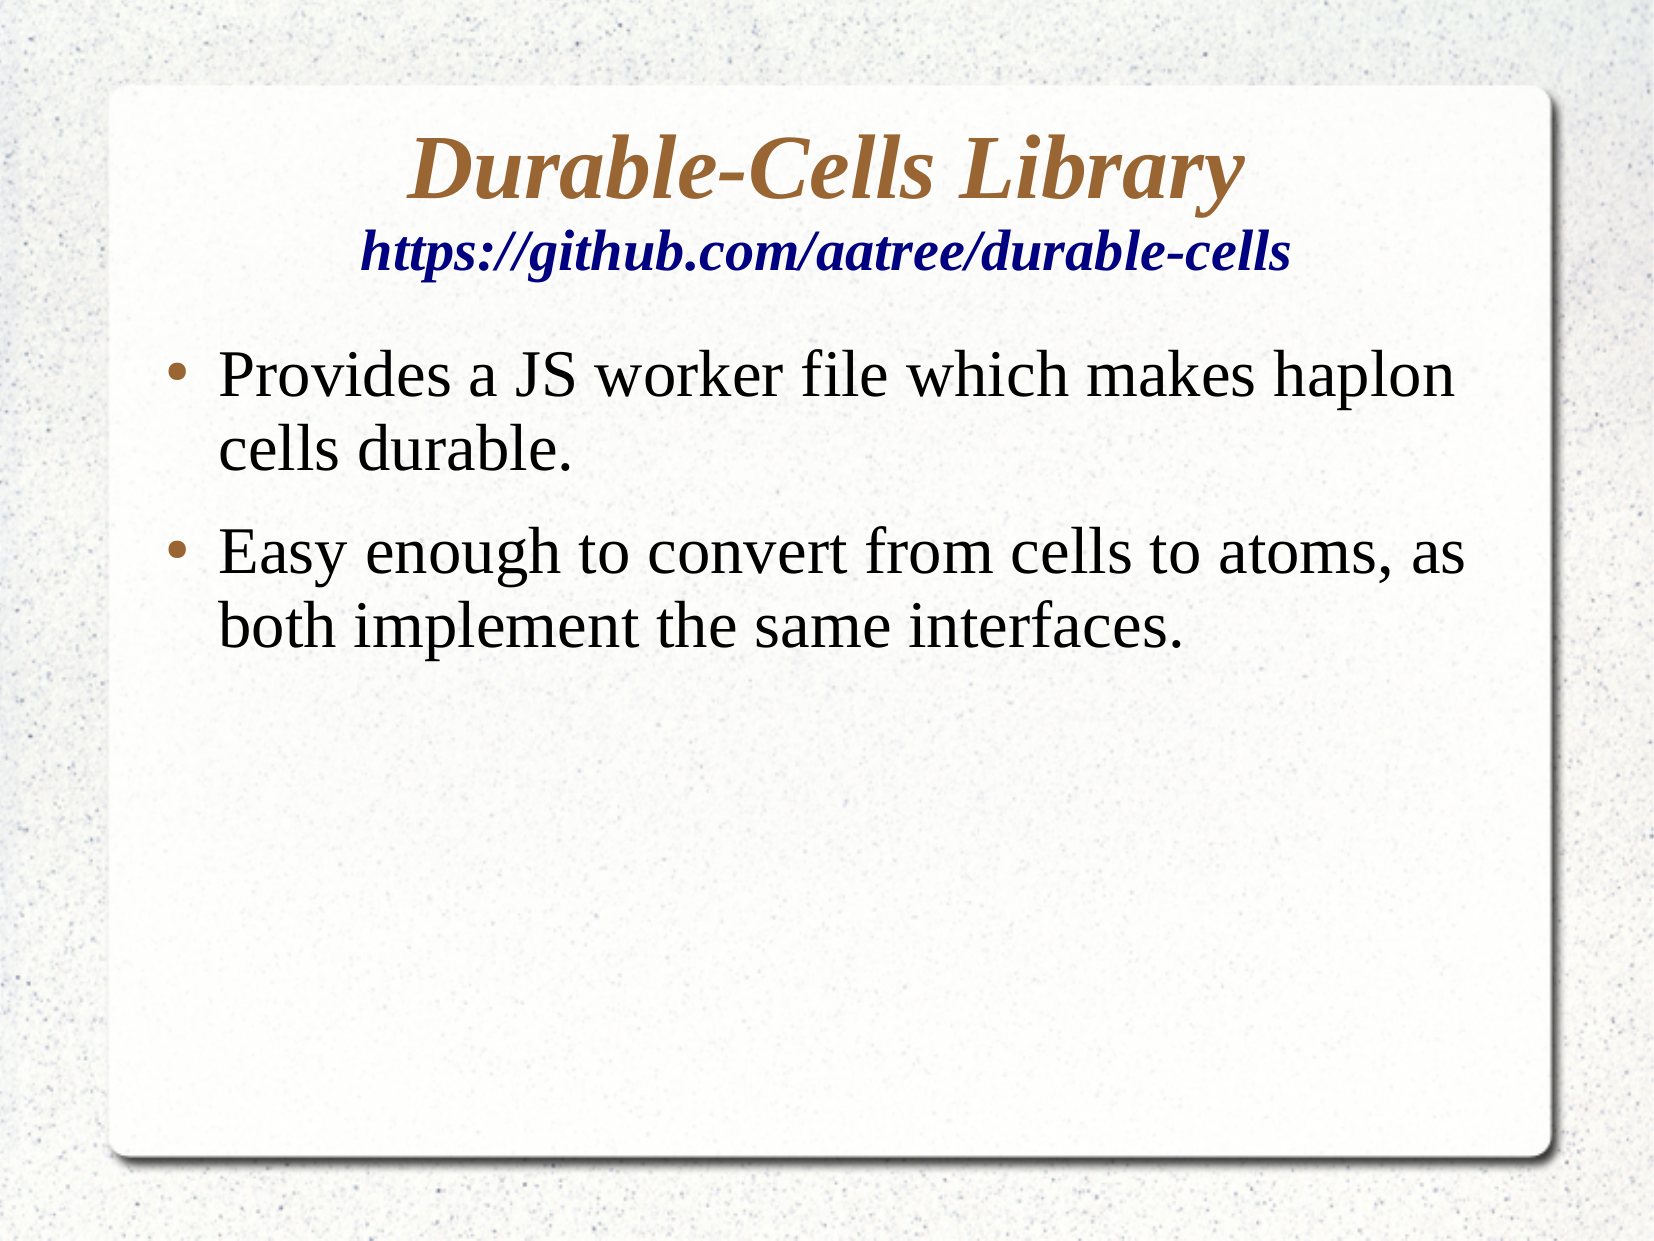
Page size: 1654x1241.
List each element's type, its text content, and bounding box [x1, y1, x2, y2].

picture [0, 0, 1654, 1241]
title Durable-Cells Library https://github.com/aatree/durable-cells [118, 96, 1536, 304]
list Provides a JS worker file which makes haplon cells durable. Easy enough to convert from cells to atoms, as both implement the same interfaces. [147, 336, 1506, 987]
